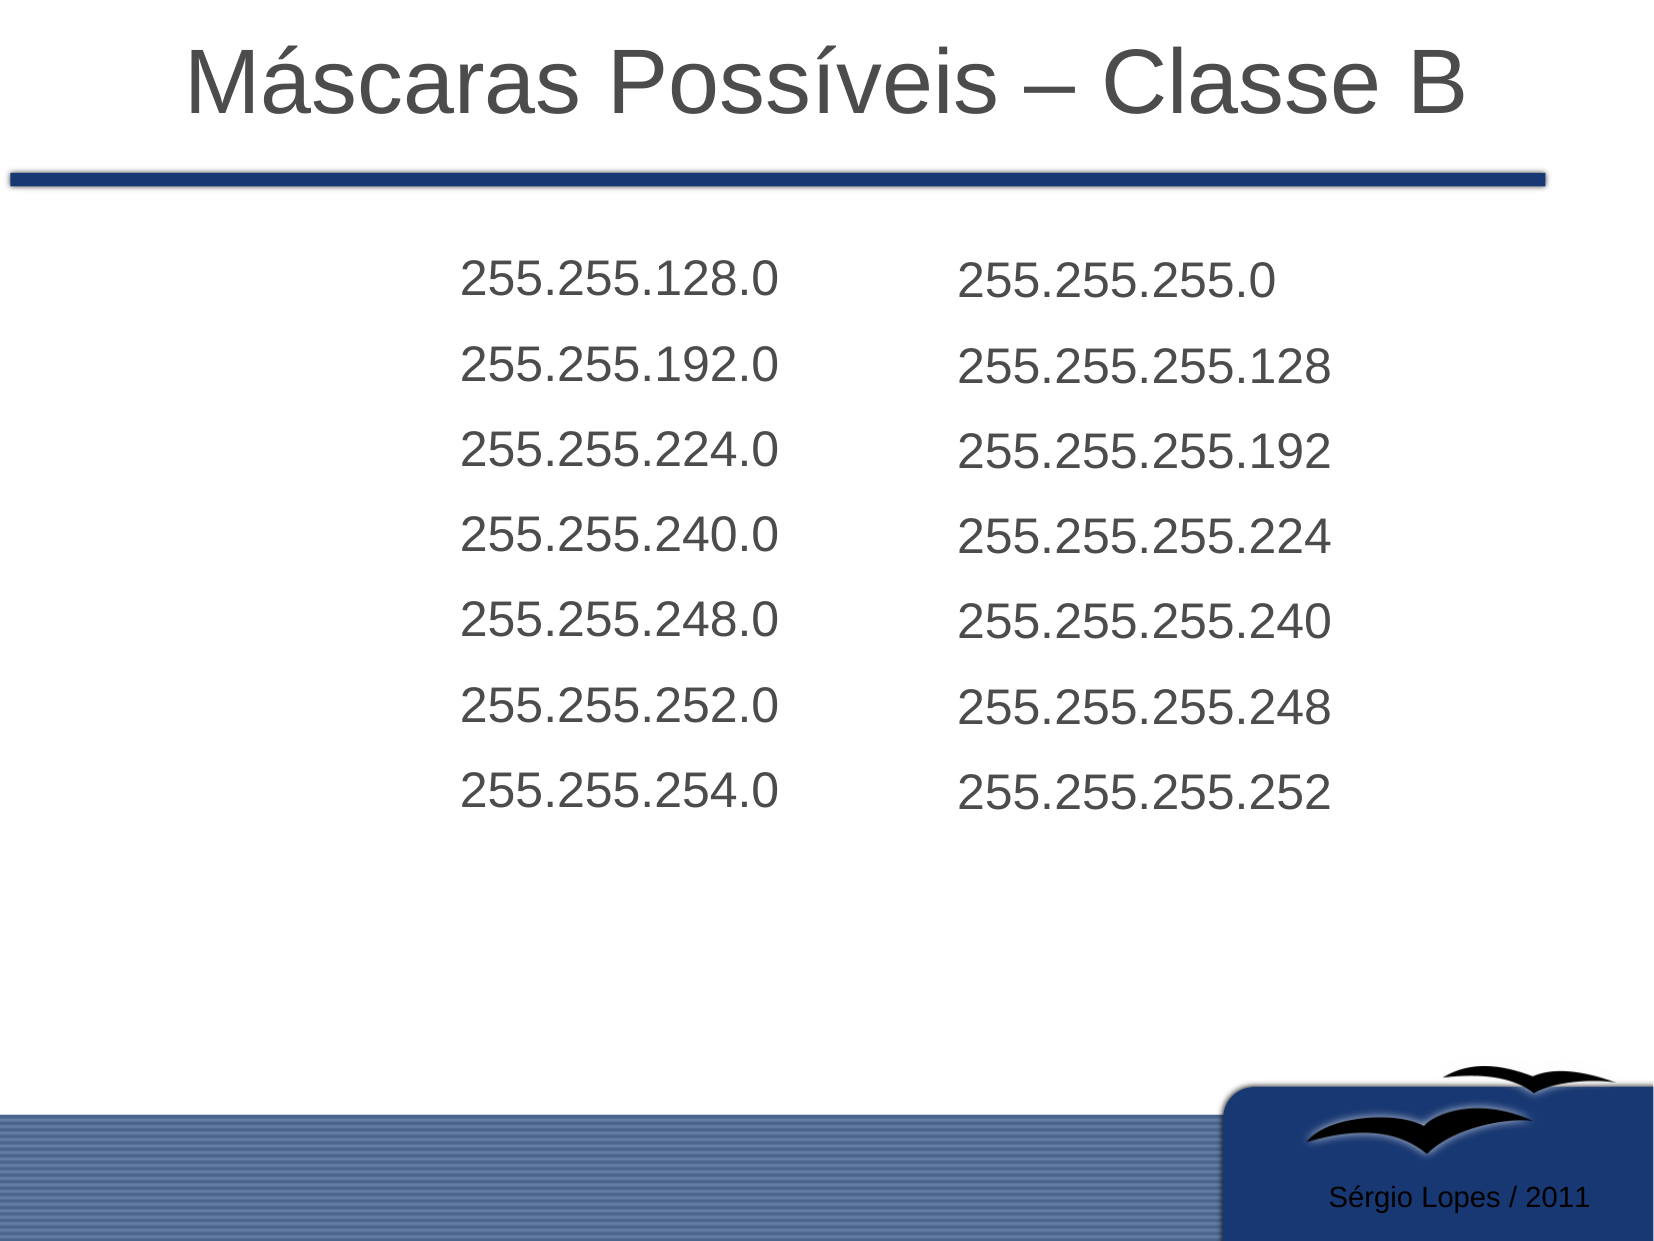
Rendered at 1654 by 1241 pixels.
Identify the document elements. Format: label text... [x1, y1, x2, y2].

picture [0, 0, 1654, 1241]
list 255.255.255.0 255.255.255.128 255.255.255.192 255.255.255.224 255.255.255.240 255.255.255.248 255.255.255.252 [886, 252, 1437, 1035]
text_box Sérgio Lopes / 2011 [1328, 1181, 1588, 1214]
list 255.255.128.0 255.255.192.0 255.255.224.0 255.255.240.0 255.255.248.0 255.255.252.0 255.255.254.0 [389, 250, 806, 1033]
title Máscaras Possíveis – Classe B [121, 0, 1534, 164]
